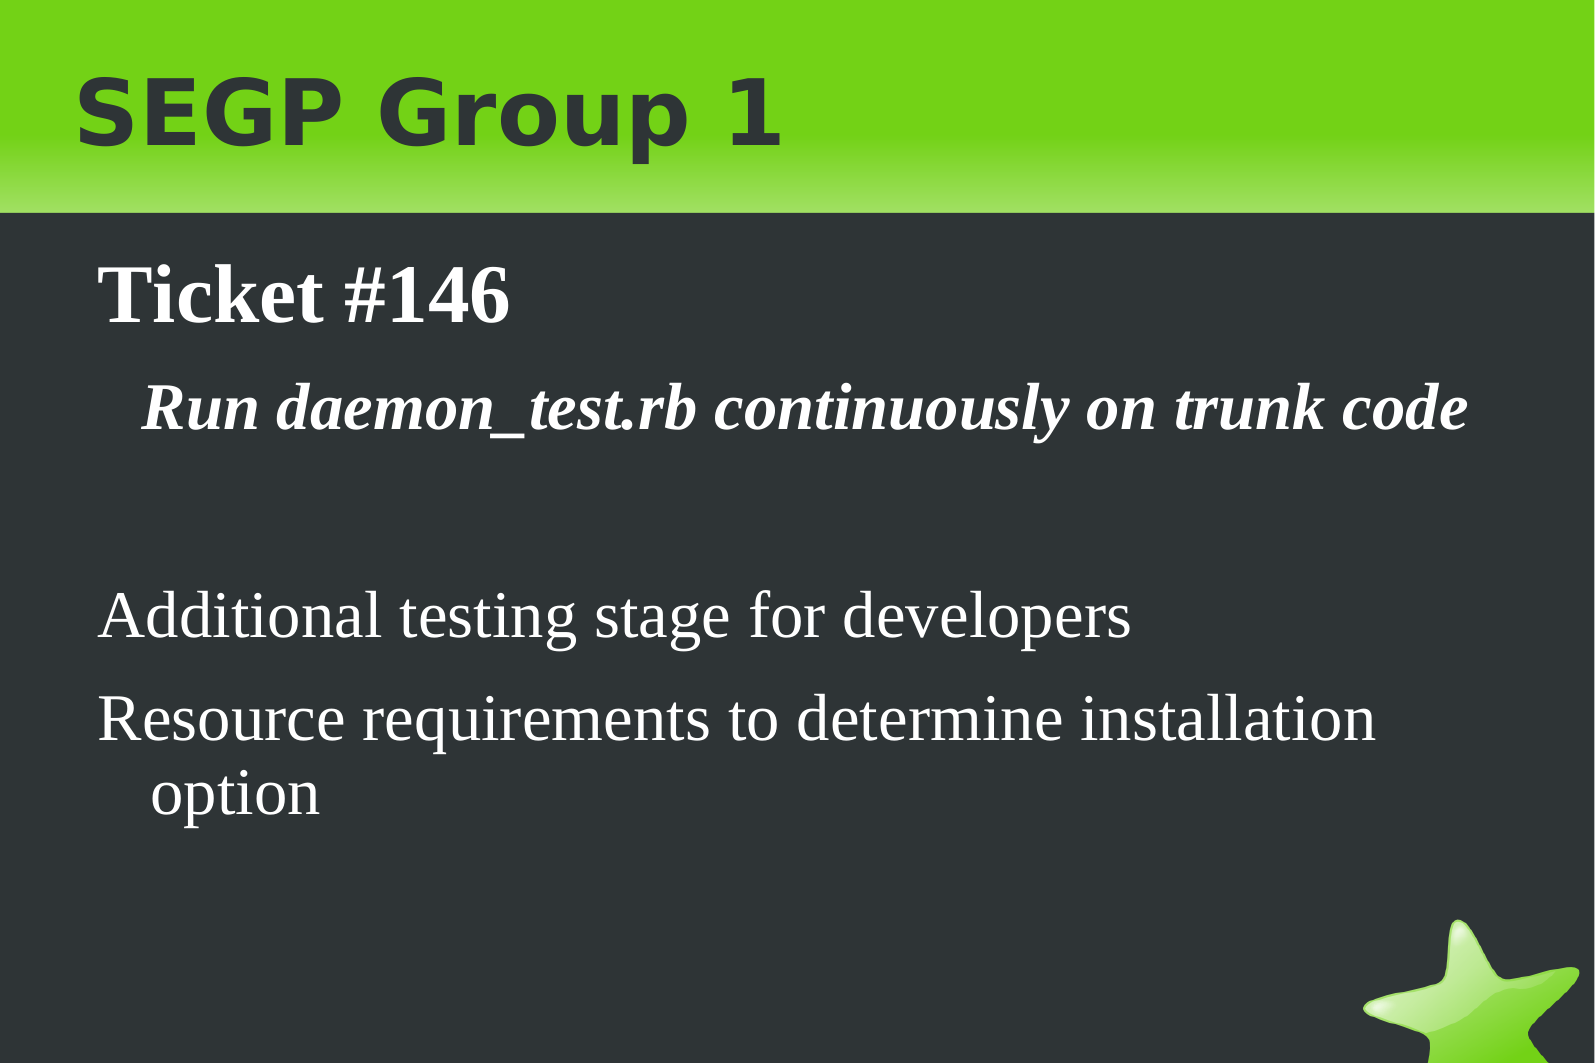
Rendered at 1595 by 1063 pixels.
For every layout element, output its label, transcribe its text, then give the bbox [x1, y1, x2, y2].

picture [0, 0, 1595, 1063]
title SEGP Group 1 [74, 32, 1510, 196]
list Ticket #146 Run daemon_test.rb continuously on trunk code Additional testing stage for developers Resource requirements to determine installation option [79, 248, 1515, 961]
